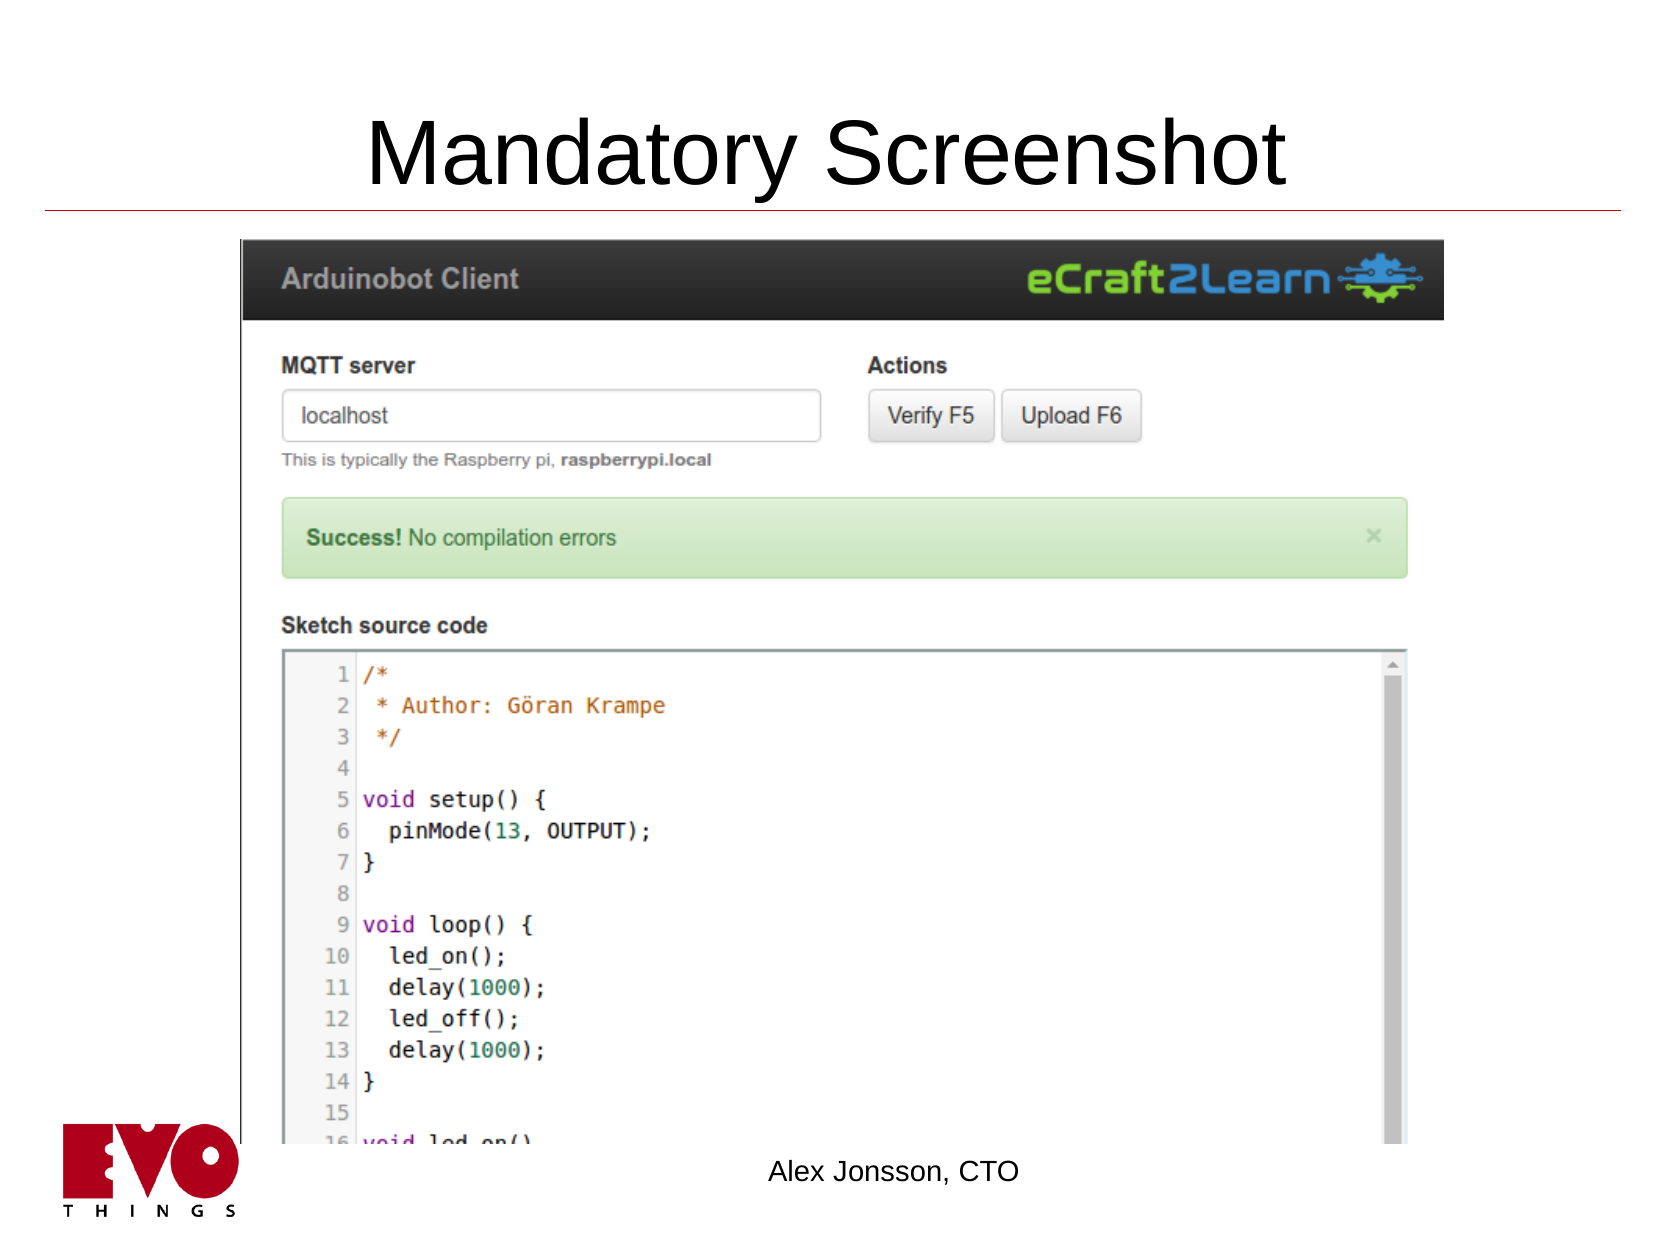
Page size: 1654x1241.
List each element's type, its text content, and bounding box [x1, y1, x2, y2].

title Mandatory Screenshot [82, 49, 1571, 257]
picture [45, 239, 1444, 1241]
